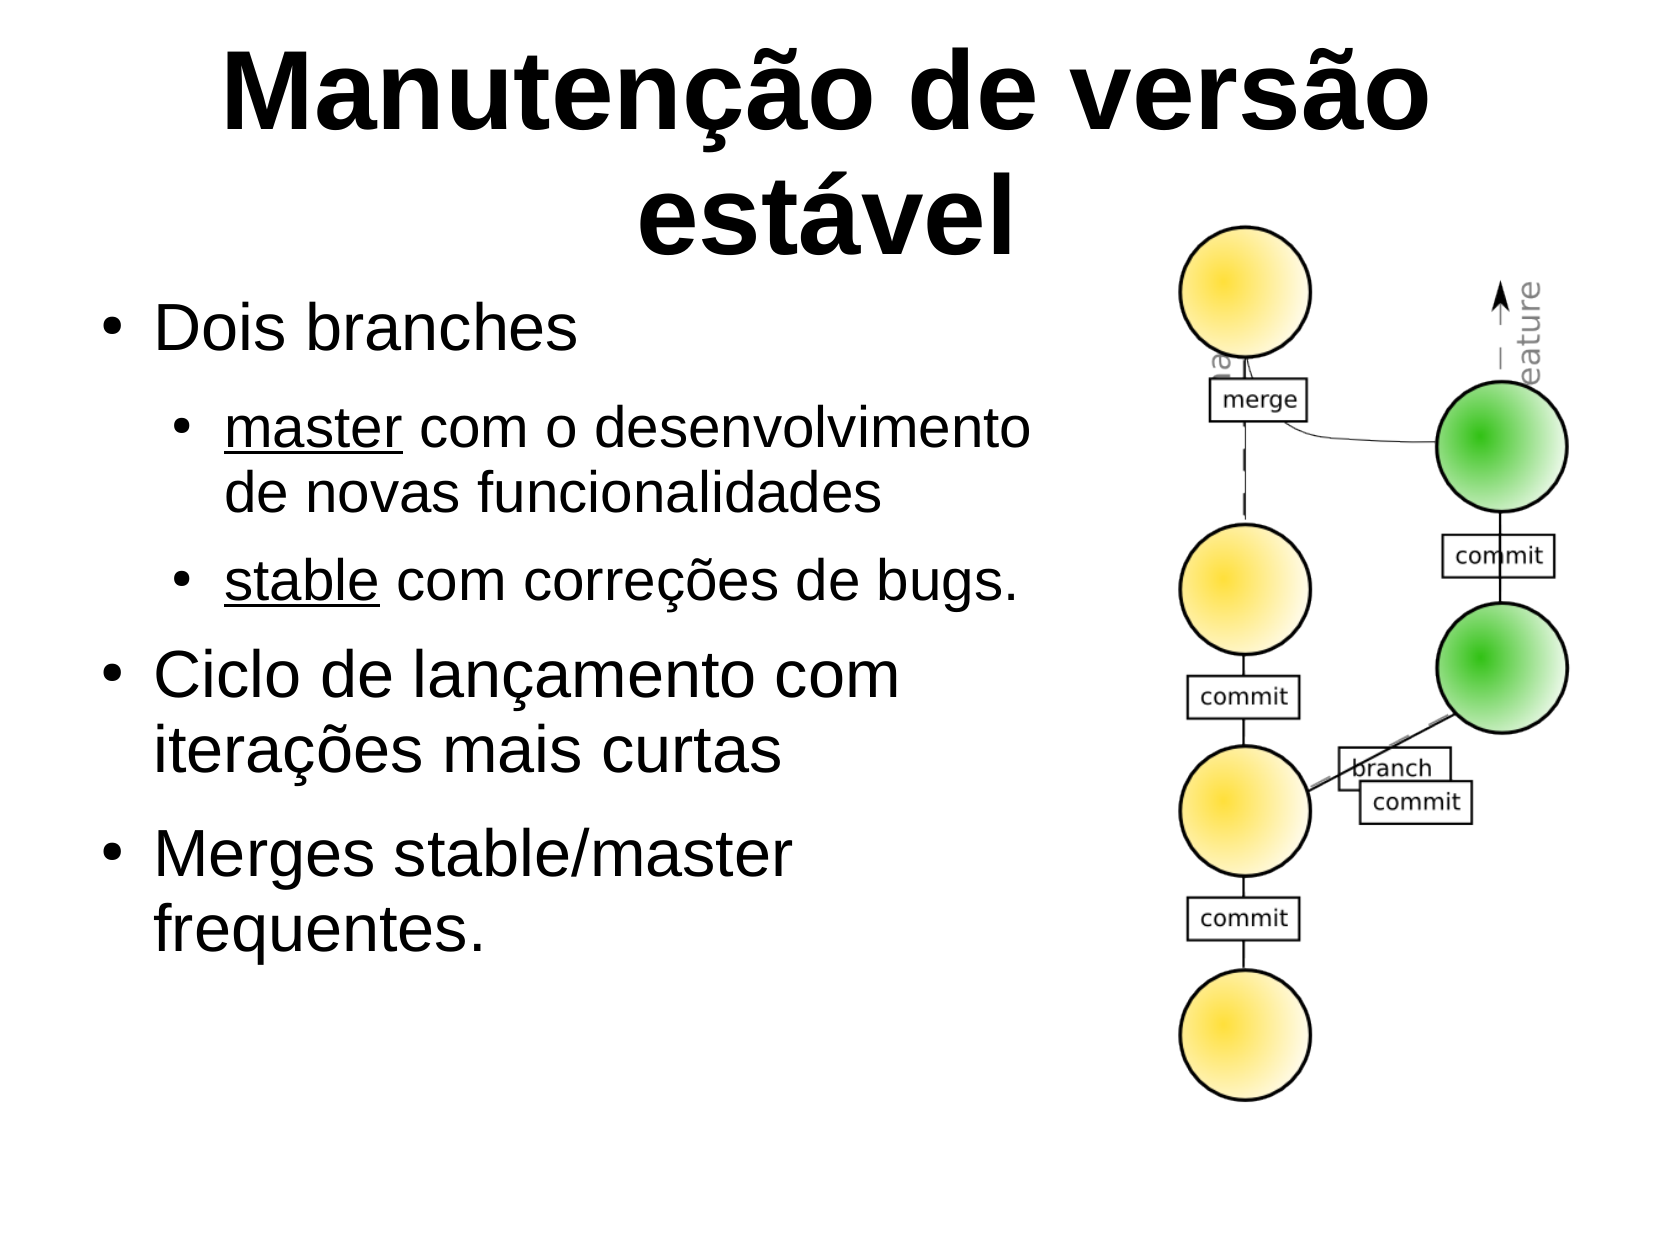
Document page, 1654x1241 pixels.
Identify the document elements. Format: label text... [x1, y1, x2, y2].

list Dois branches master com o desenvolvimento de novas funcionalidades stable com correções de bugs. Ciclo de lançamento com iterações mais curtas Merges stable/master frequentes. [82, 290, 1034, 1109]
picture [1151, 206, 1595, 1123]
title Manutenção de versão estável [82, 27, 1571, 279]
